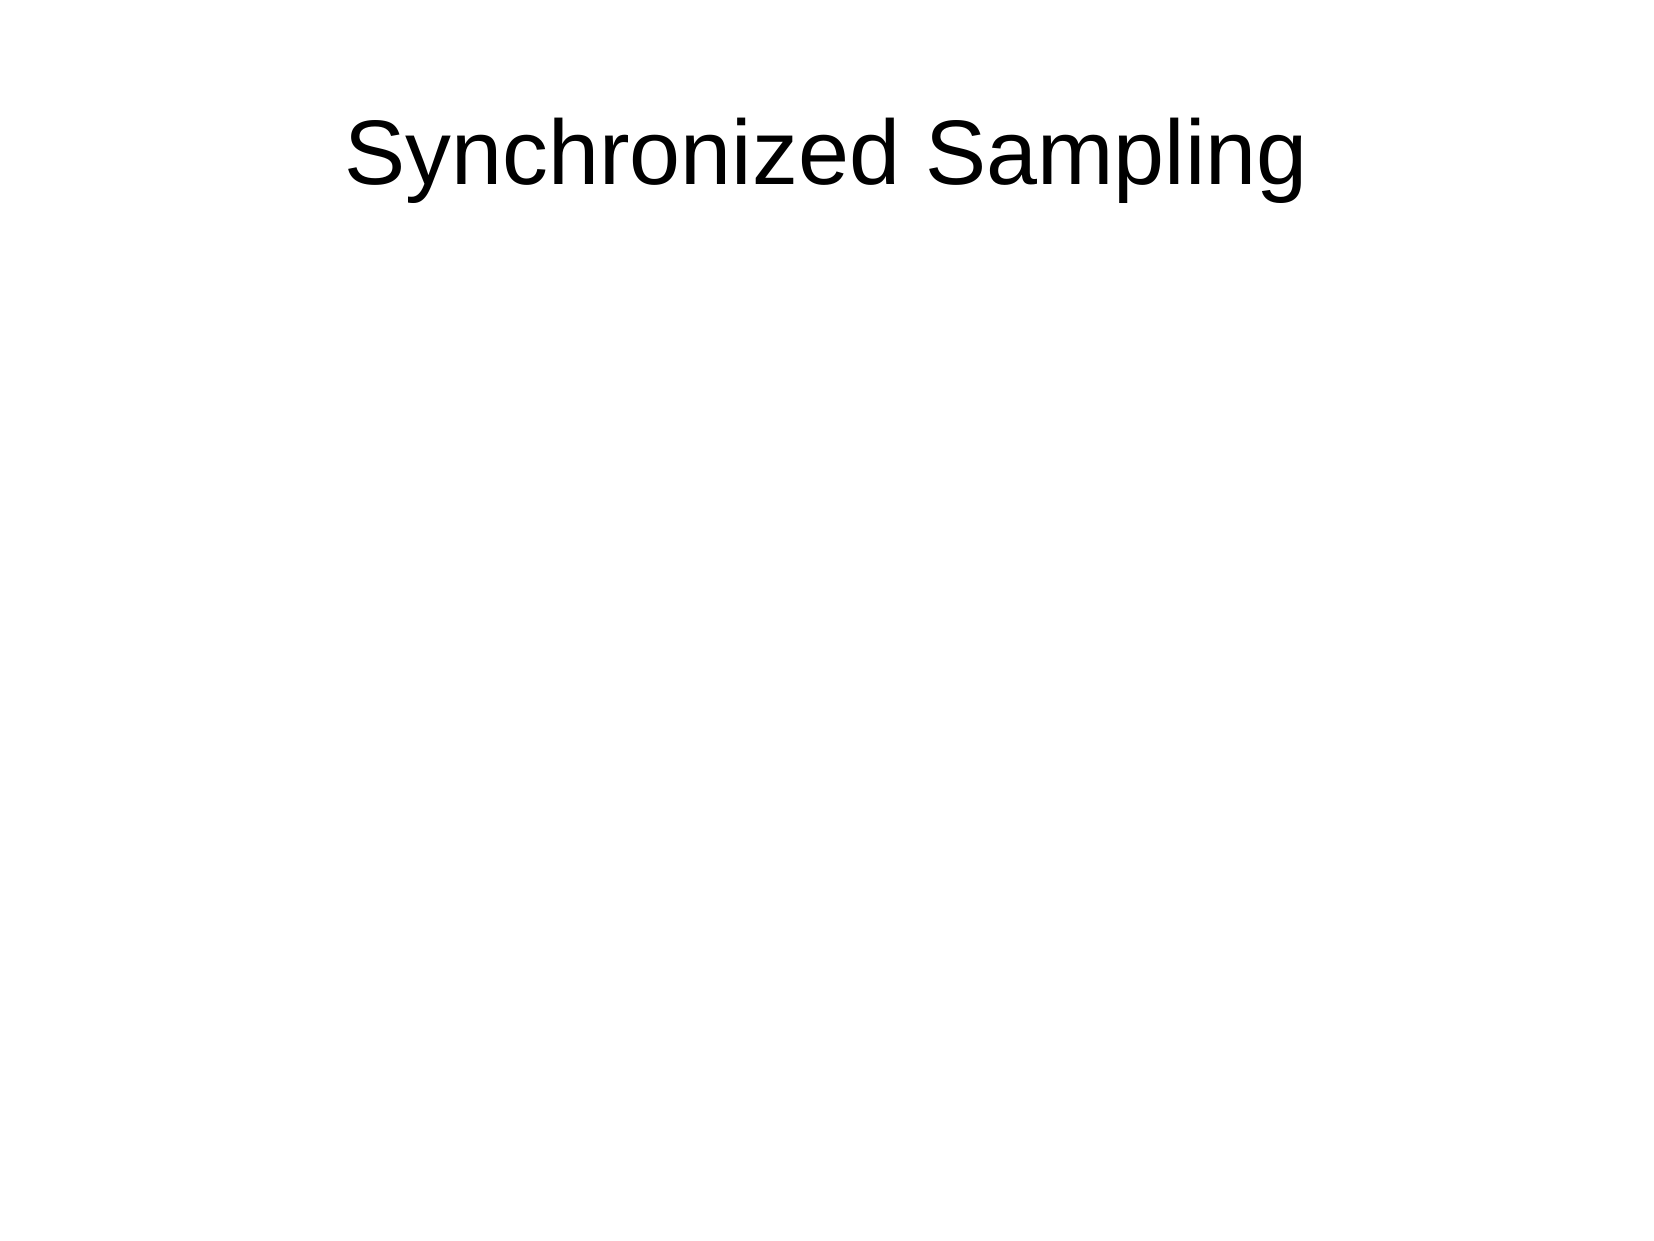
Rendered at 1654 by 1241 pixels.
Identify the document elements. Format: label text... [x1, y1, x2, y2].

title Synchronized Sampling [82, 49, 1571, 257]
